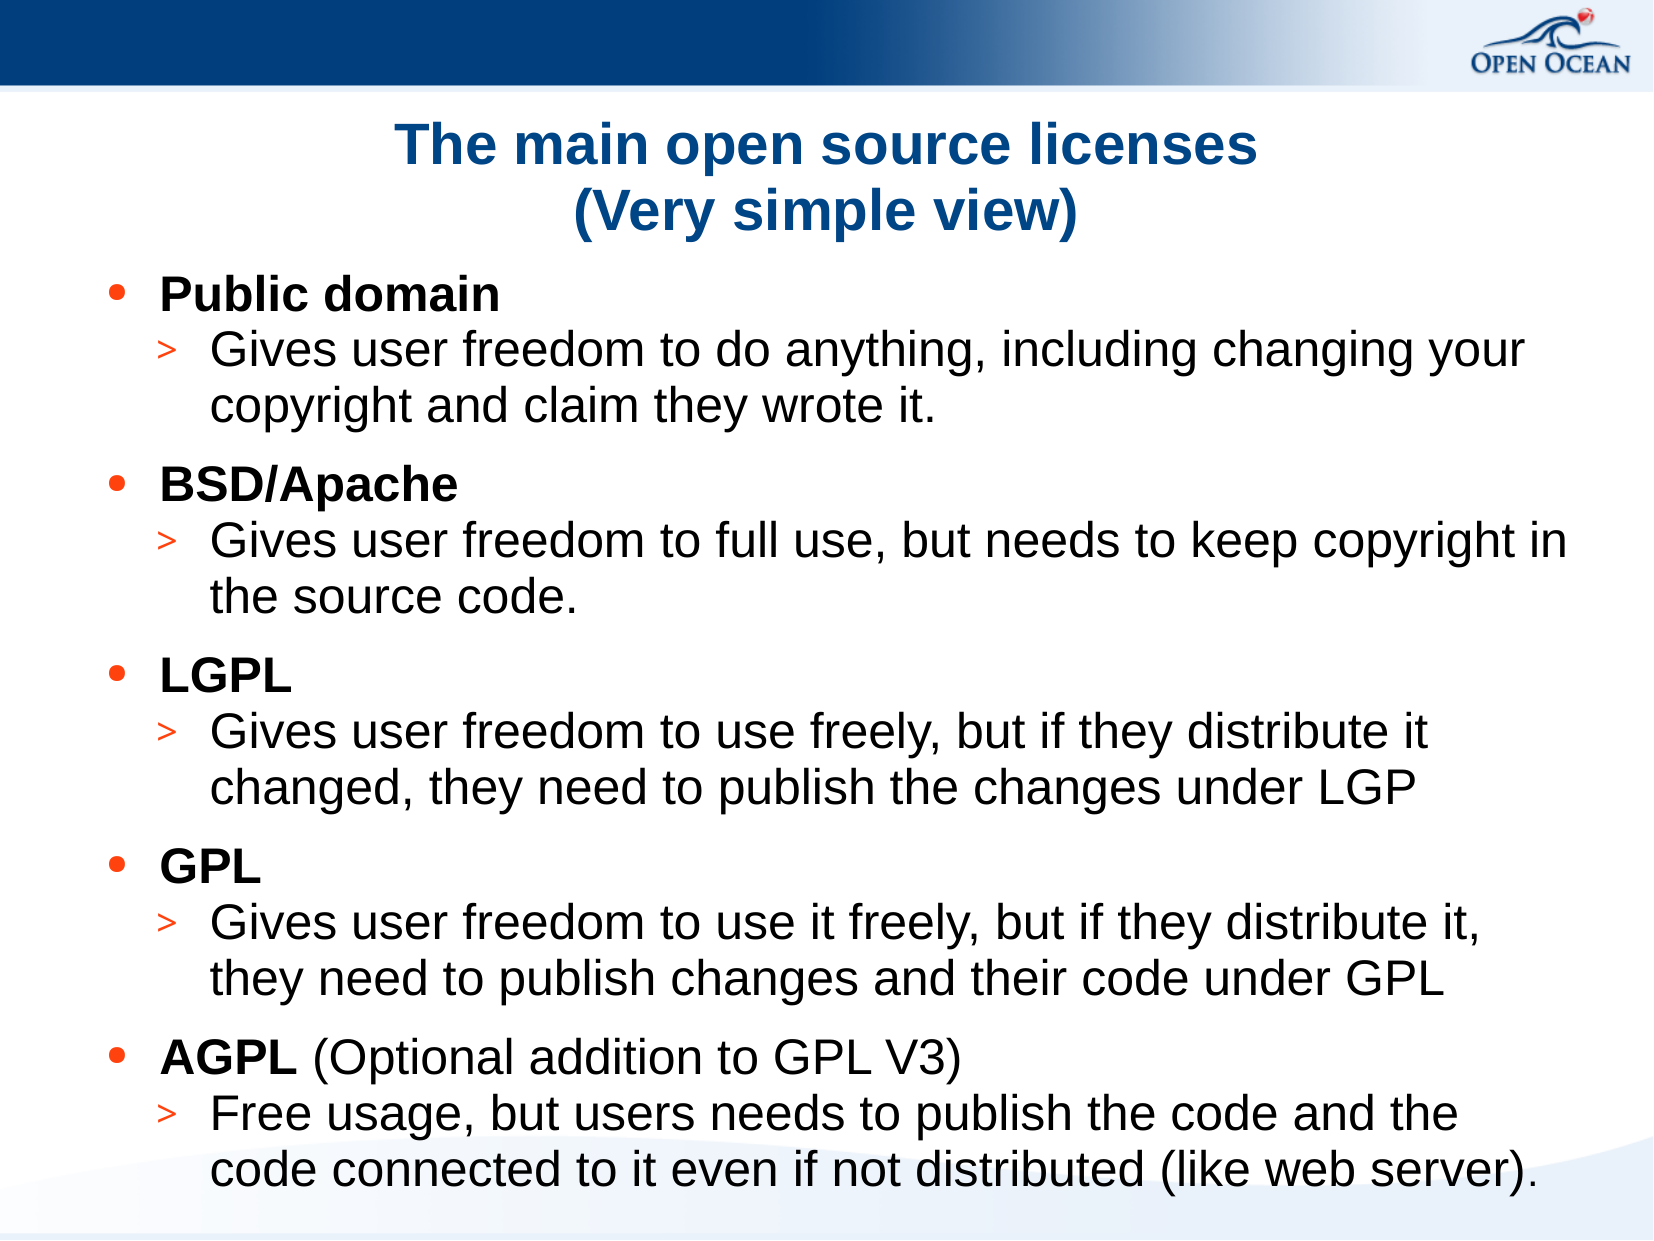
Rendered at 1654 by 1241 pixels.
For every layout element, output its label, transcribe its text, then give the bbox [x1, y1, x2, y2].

title The main open source licenses (Very simple view) [82, 95, 1571, 259]
list Public domain Gives user freedom to do anything, including changing your copyright and claim they wrote it. BSD/Apache Gives user freedom to full use, but needs to keep copyright in the source code. LGPL Gives user freedom to use freely, but if they distribute it changed, they need to publish the changes under LGP GPL Gives user freedom to use it freely, but if they distribute it, they need to publish changes and their code under GPL AGPL (Optional addition to GPL V3) Free usage, but users needs to publish the code and the code connected to it even if not distributed (like web server). [88, 265, 1577, 1197]
picture [0, 0, 1654, 1240]
